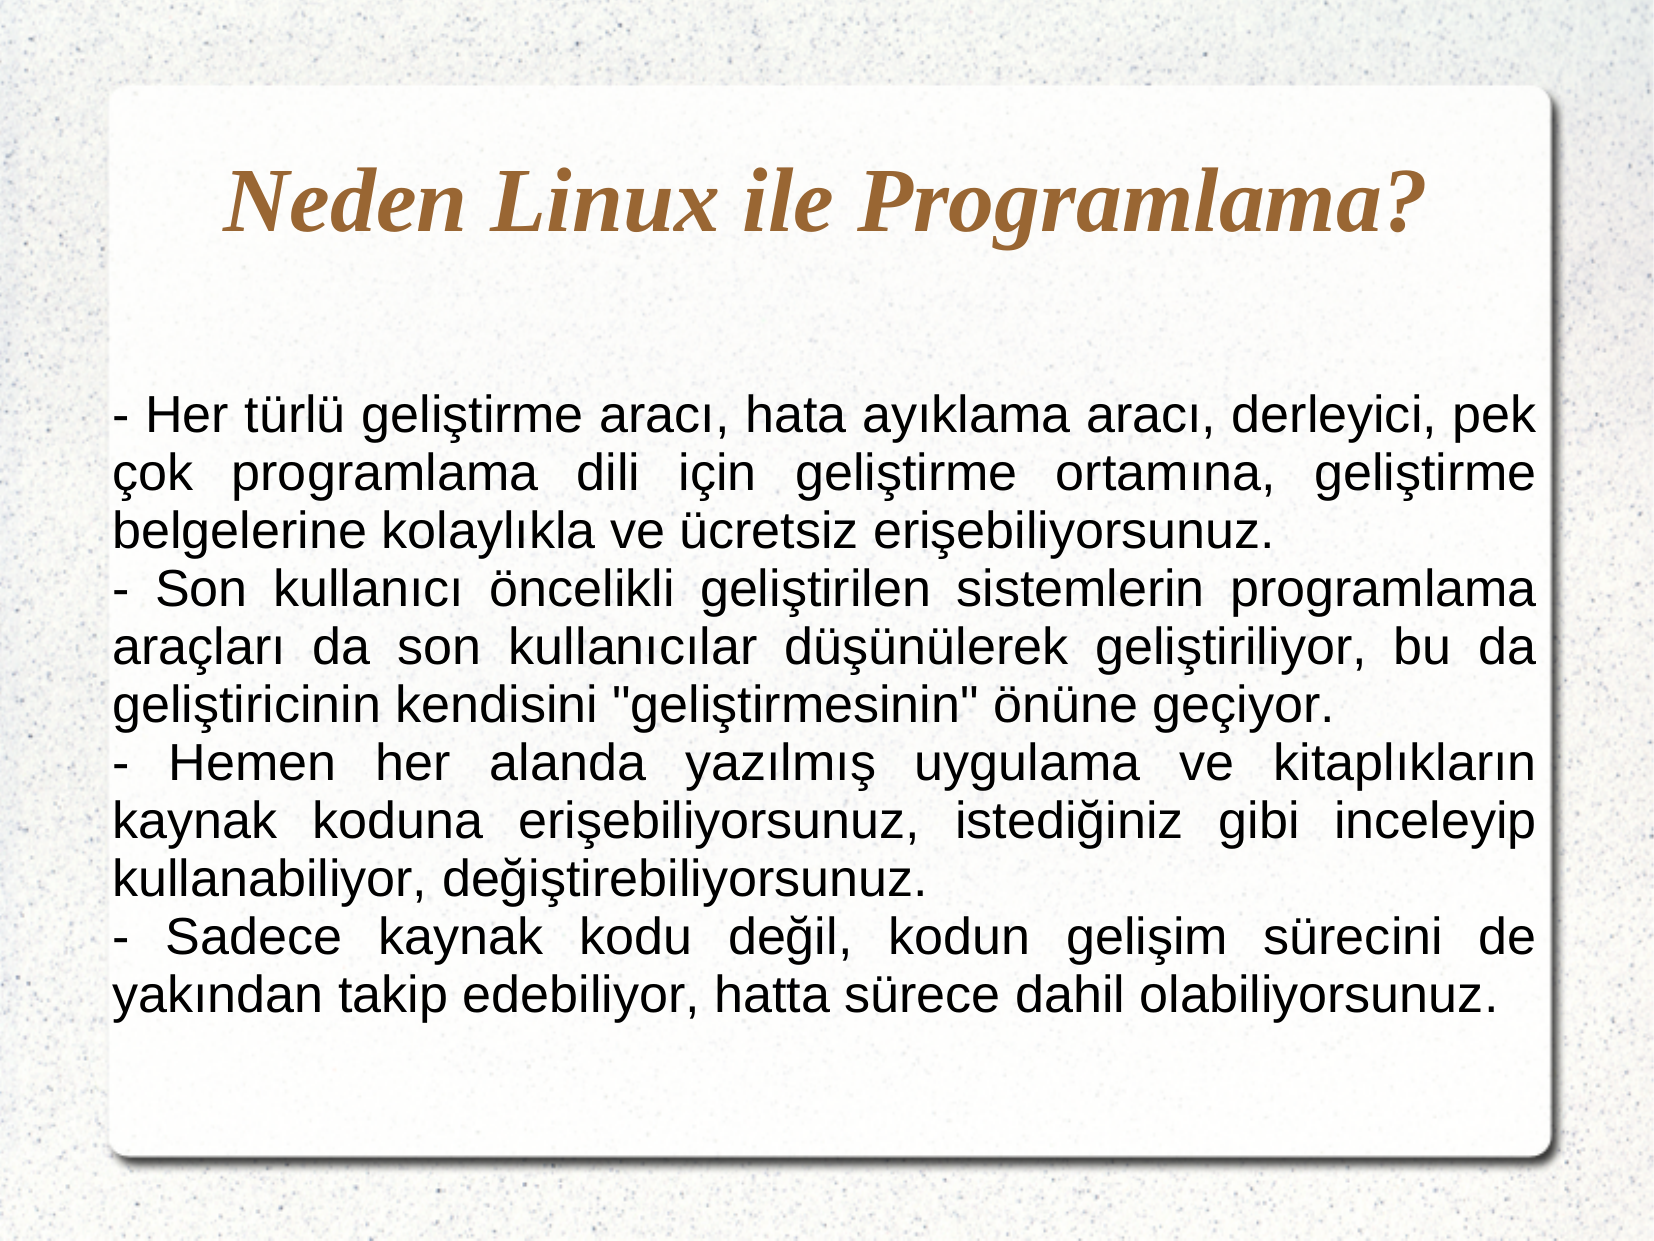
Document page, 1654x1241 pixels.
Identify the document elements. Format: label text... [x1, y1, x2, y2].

subtitle - Her türlü geliştirme aracı, hata ayıklama aracı, derleyici, pek çok programlama dili için geliştirme ortamına, geliştirme belgelerine kolaylıkla ve ücretsiz erişebiliyorsunuz. - Son kullanıcı öncelikli geliştirilen sistemlerin programlama araçları da son kullanıcılar düşünülerek geliştiriliyor, bu da geliştiricinin kendisini "geliştirmesinin" önüne geçiyor. - Hemen her alanda yazılmış uygulama ve kitaplıkların kaynak koduna erişebiliyorsunuz, istediğiniz gibi inceleyip kullanabiliyor, değiştirebiliyorsunuz. - Sadece kaynak kodu değil, kodun gelişim sürecini de yakından takip edebiliyor, hatta sürece dahil olabiliyorsunuz. [112, 268, 1538, 1141]
title Neden Linux ile Programlama? [118, 96, 1536, 268]
picture [0, 0, 1654, 1241]
